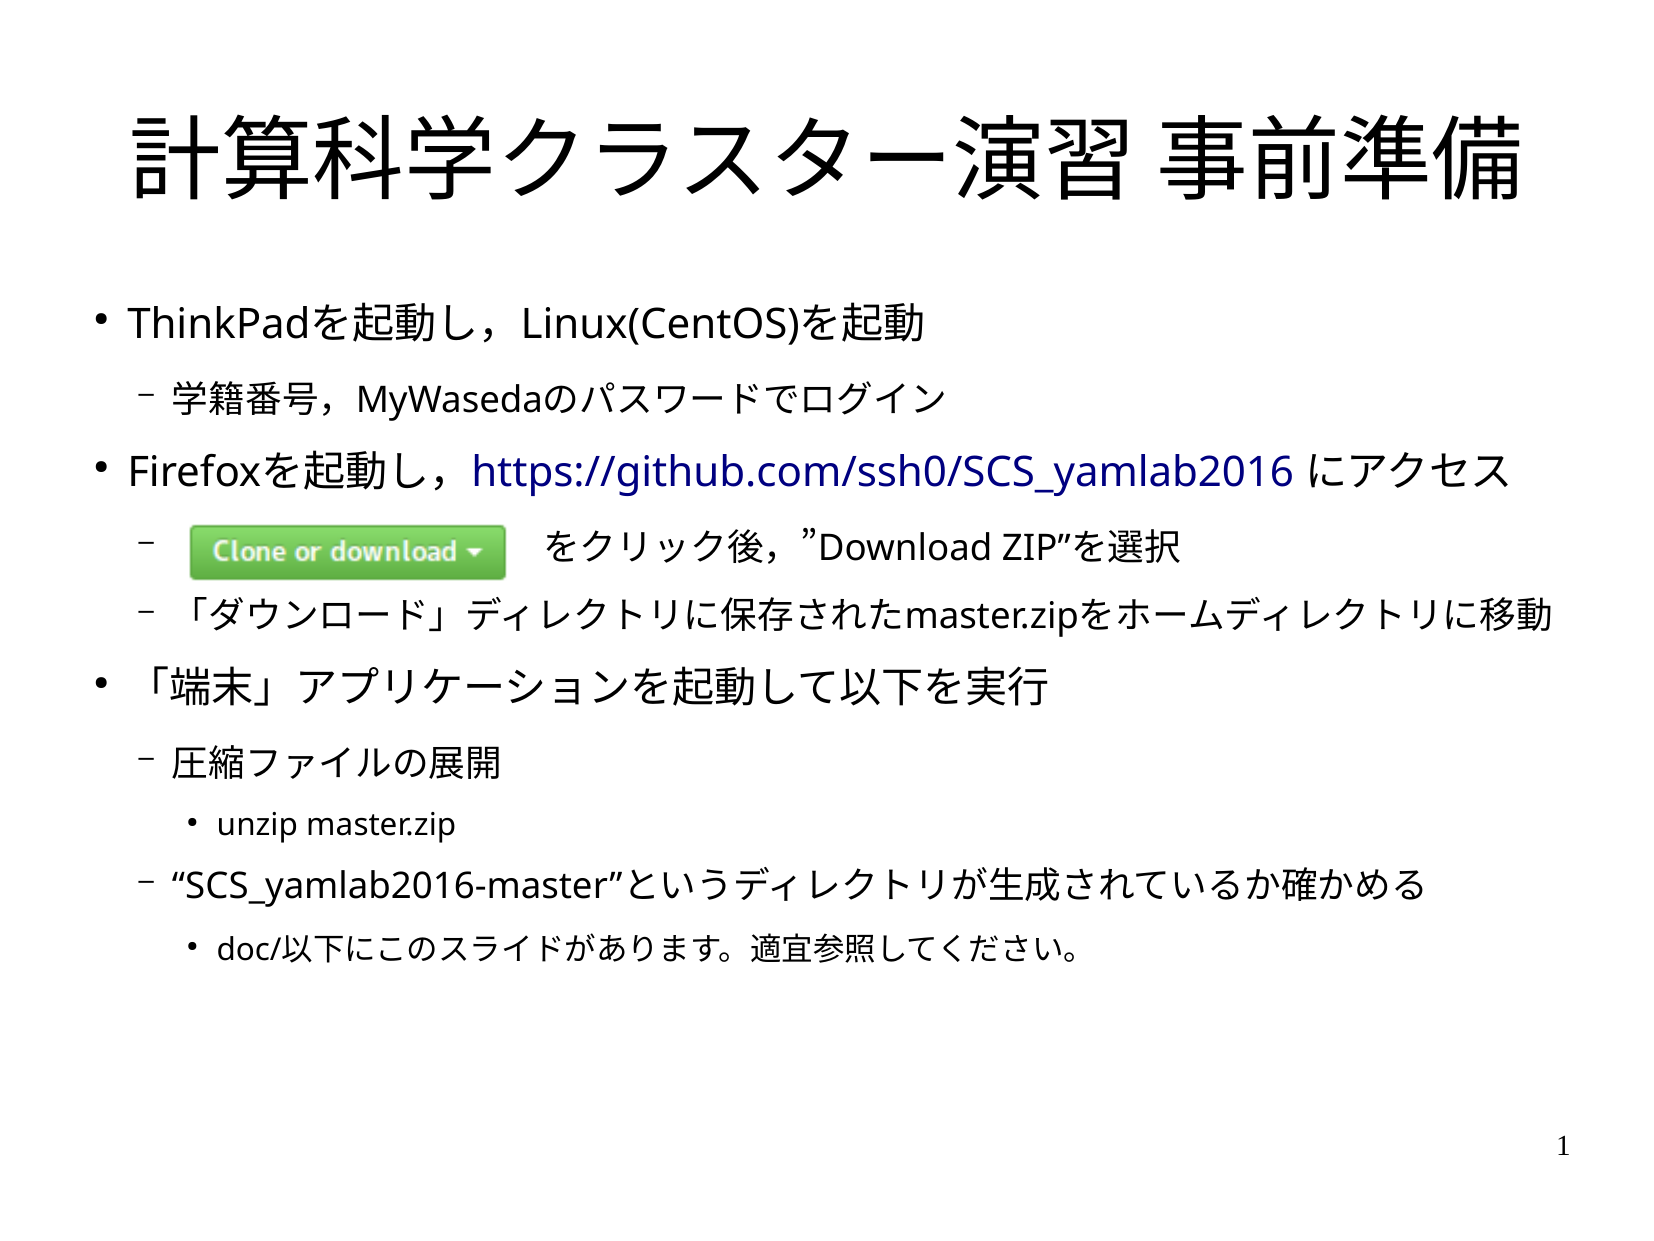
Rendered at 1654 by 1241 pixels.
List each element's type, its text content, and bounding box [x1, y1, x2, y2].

title 計算科学クラスター演習 事前準備 [82, 49, 1571, 257]
list ThinkPadを起動し，Linux(CentOS)を起動 学籍番号，MyWasedaのパスワードでログイン Firefoxを起動し，https://github.com/ssh0/SCS_yamlab2016 にアクセス をクリック後，”Download ZIP”を選択 「ダウンロード」ディレクトリに保存されたmaster.zipをホームディレクトリに移動 「端末」アプリケーションを起動して以下を実行 圧縮ファイルの展開 unzip master.zip “SCS_yamlab2016-master”というディレクトリが生成されているか確かめる doc/以下にこのスライドがあります。適宜参照してください。 [82, 290, 1571, 1010]
picture [178, 511, 521, 593]
